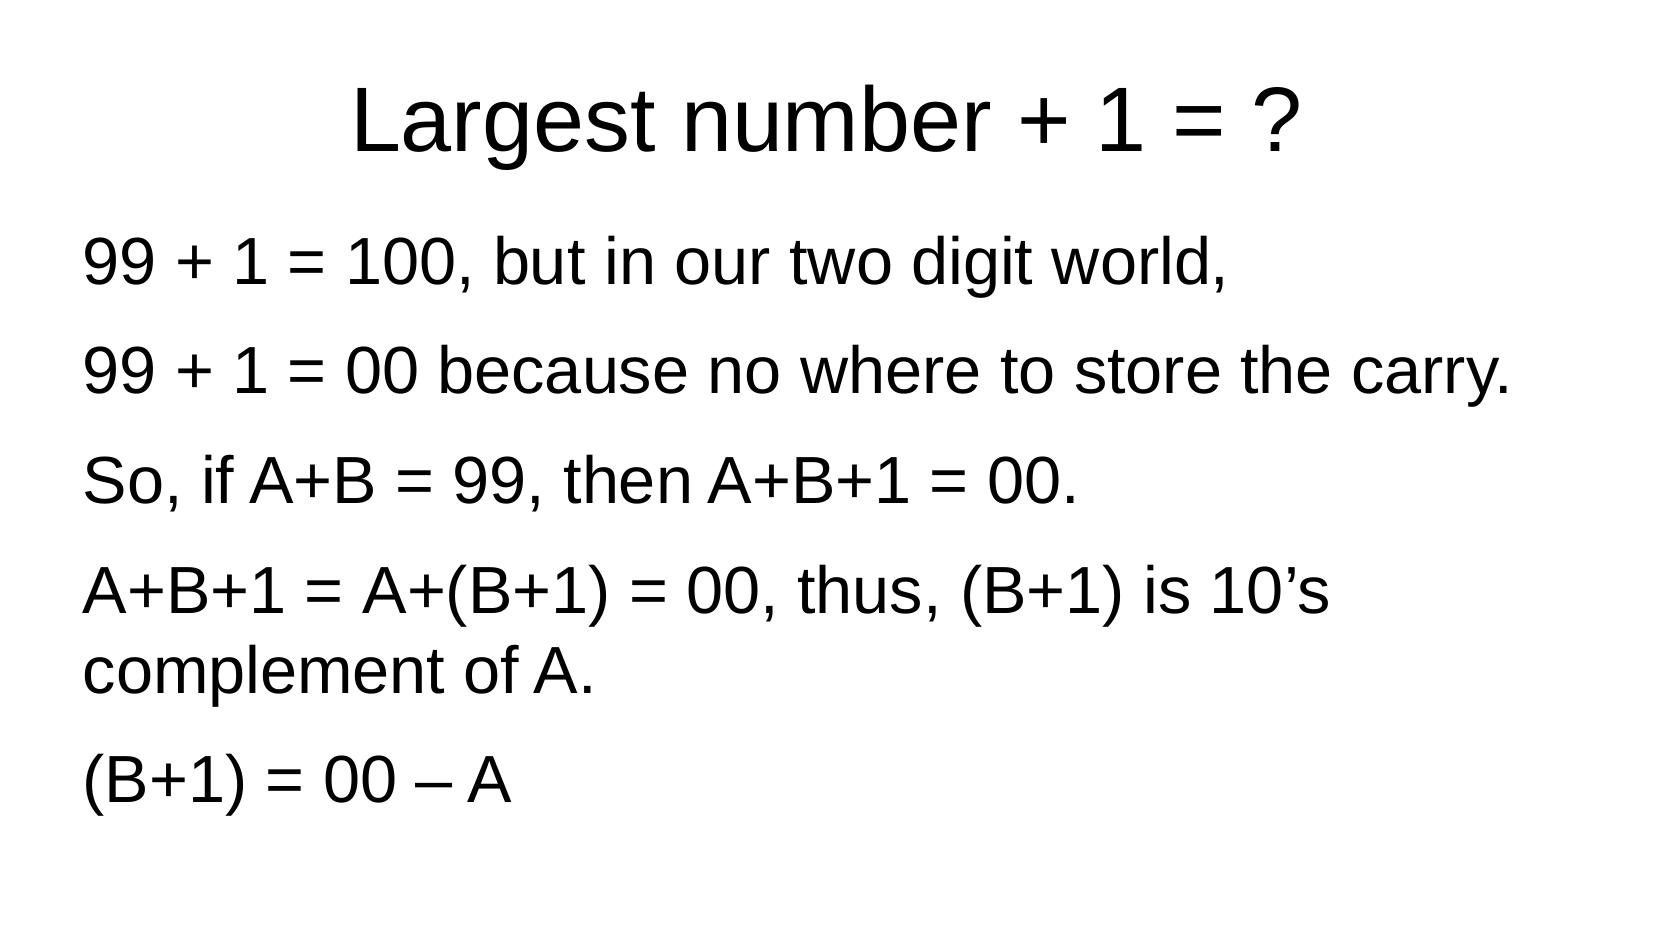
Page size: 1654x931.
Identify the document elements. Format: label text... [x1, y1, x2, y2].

text_box Largest number + 1 = ? [82, 37, 1571, 193]
text_box 99 + 1 = 100, but in our two digit world, 99 + 1 = 00 because no where to store the carry. So, if A+B = 99, then A+B+1 = 00. A+B+1 = A+(B+1) = 00, thus, (B+1) is 10’s complement of A. (B+1) = 00 – A [82, 217, 1571, 825]
